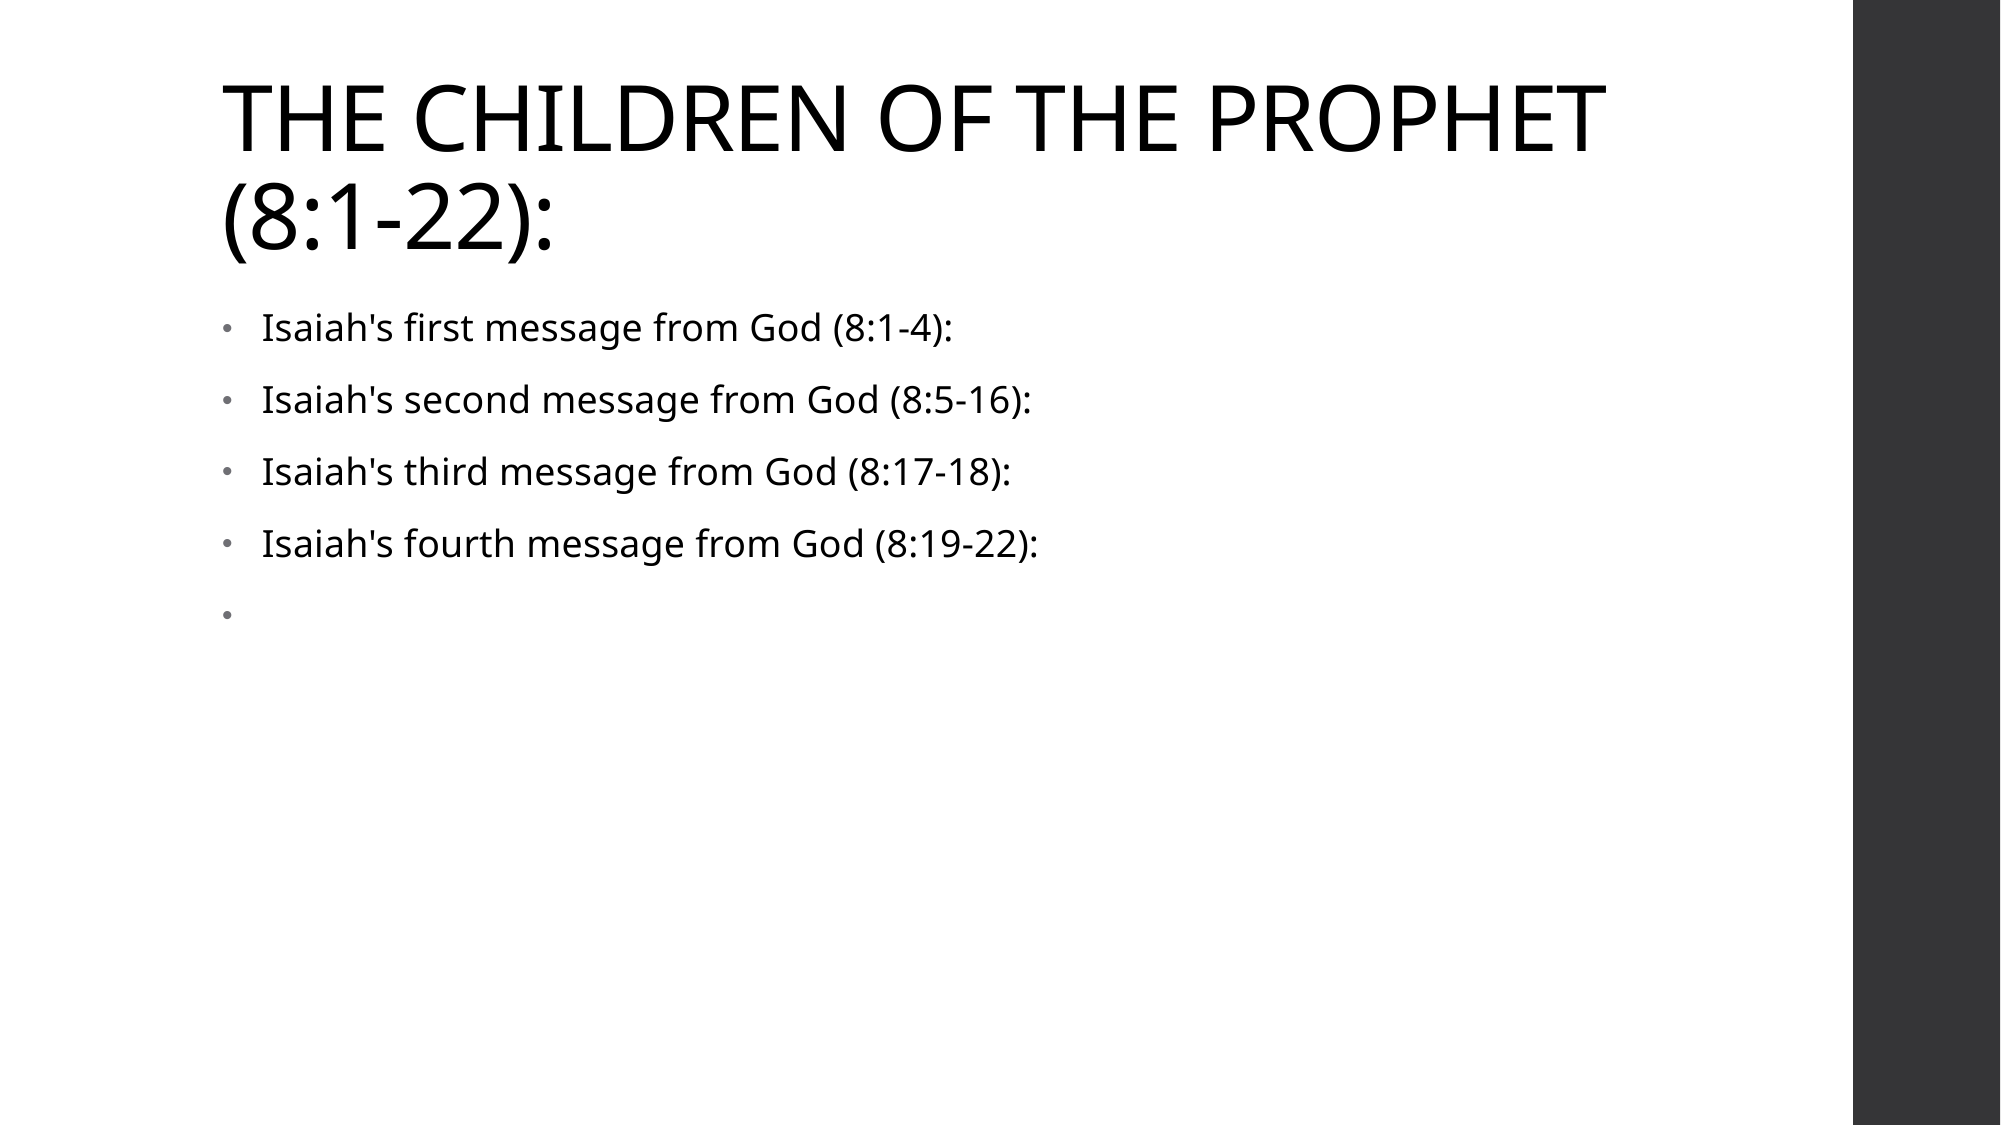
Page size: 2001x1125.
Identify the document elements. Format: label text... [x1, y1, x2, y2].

title THE CHILDREN OF THE PROPHET (8:1-22): [206, 60, 1797, 278]
list Isaiah's first message from God (8:1-4): Isaiah's second message from God (8:5-16): Isaiah's third message from God (8:17-18): Isaiah's fourth message from God (8:19-22): [206, 299, 1617, 1014]
